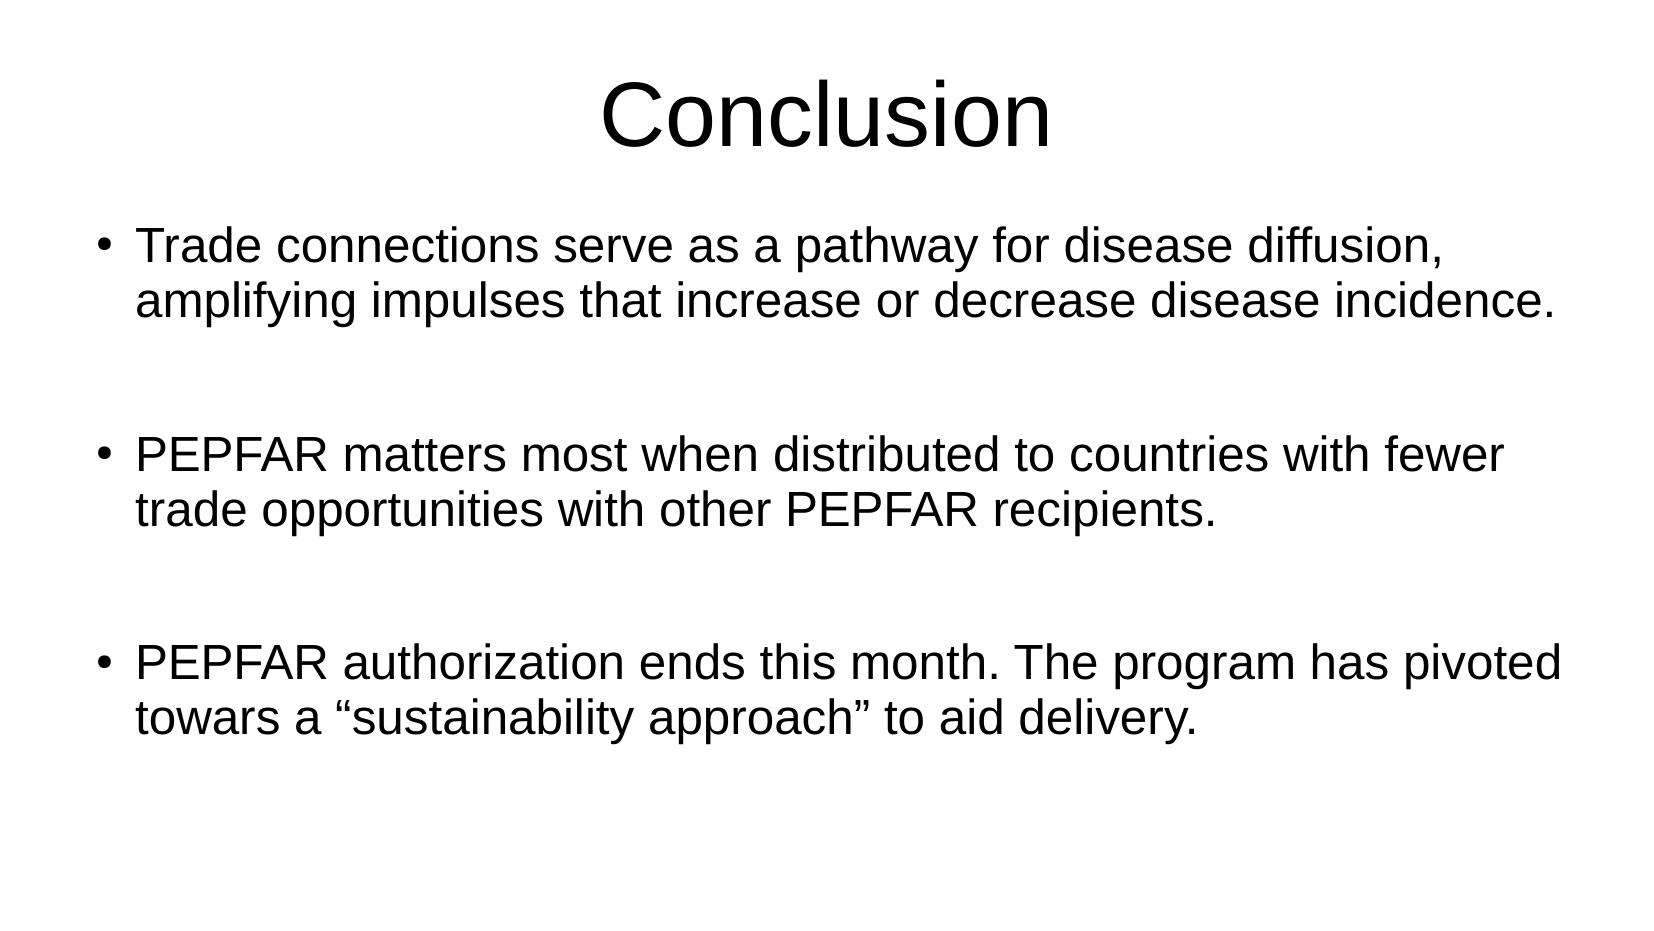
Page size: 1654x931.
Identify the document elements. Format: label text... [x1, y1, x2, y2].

list Trade connections serve as a pathway for disease diffusion, amplifying impulses that increase or decrease disease incidence. PEPFAR matters most when distributed to countries with fewer trade opportunities with other PEPFAR recipients. PEPFAR authorization ends this month. The program has pivoted towars a “sustainability approach” to aid delivery. [82, 217, 1571, 758]
title Conclusion [82, 37, 1571, 193]
